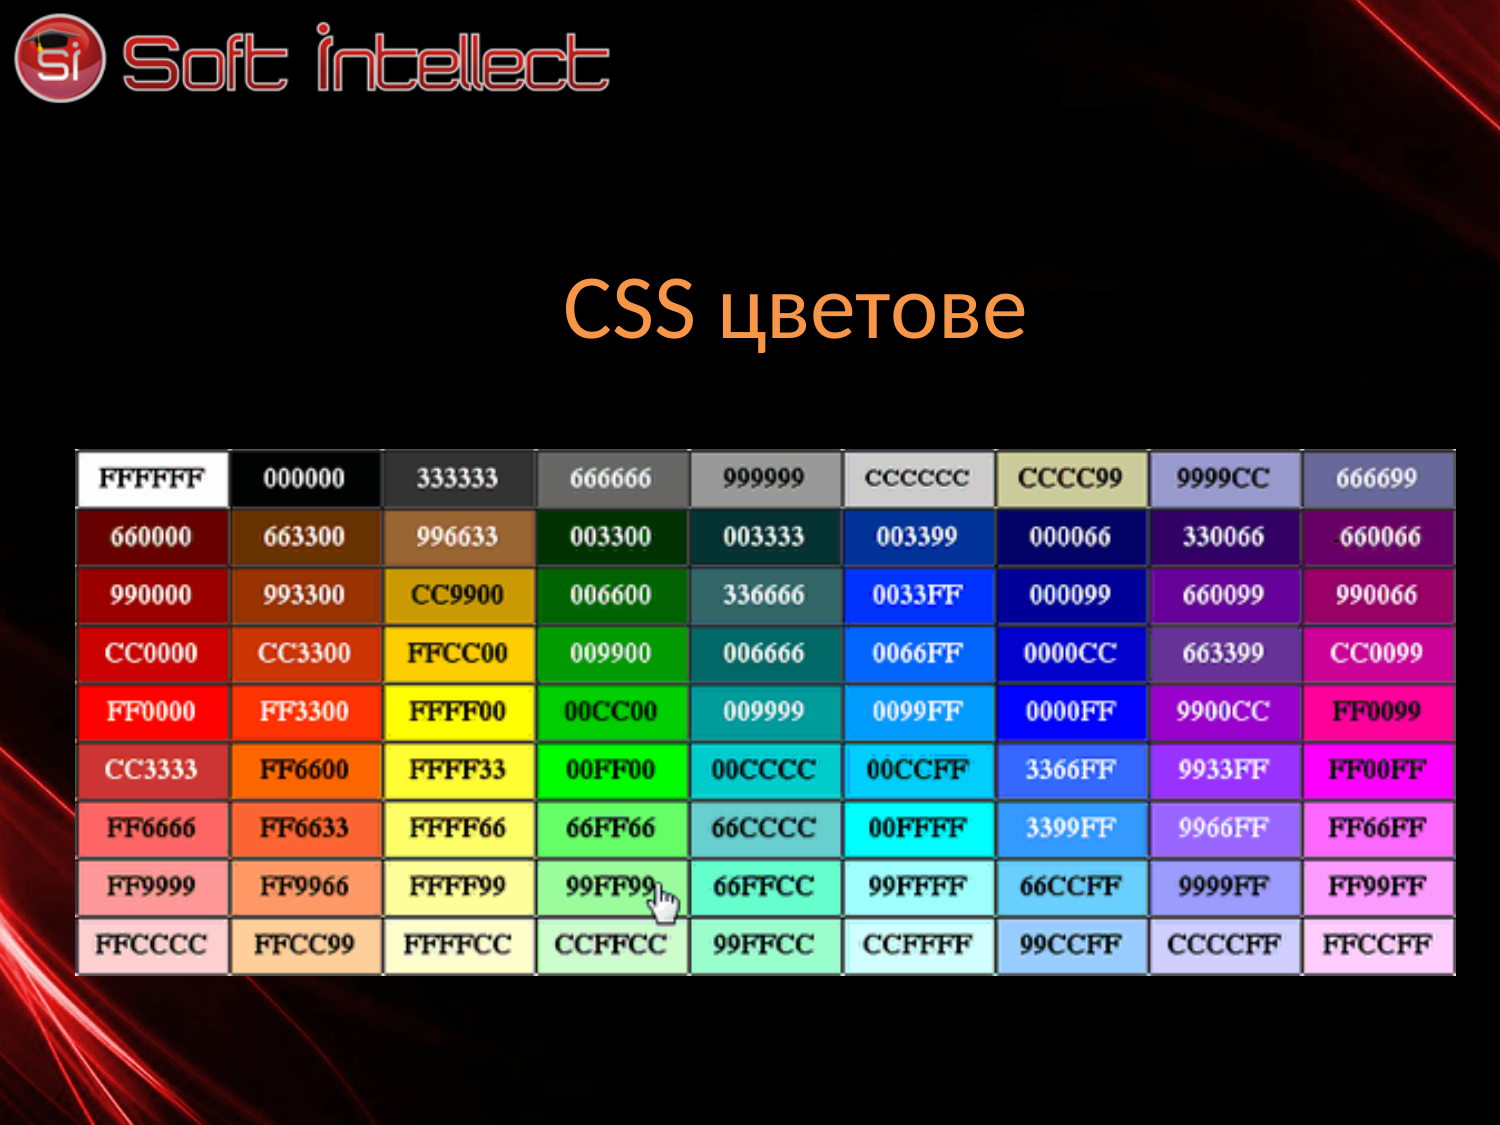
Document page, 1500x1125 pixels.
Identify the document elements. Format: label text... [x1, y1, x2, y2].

picture [0, 0, 1500, 1125]
text_box CSS цветове [158, 181, 1434, 423]
